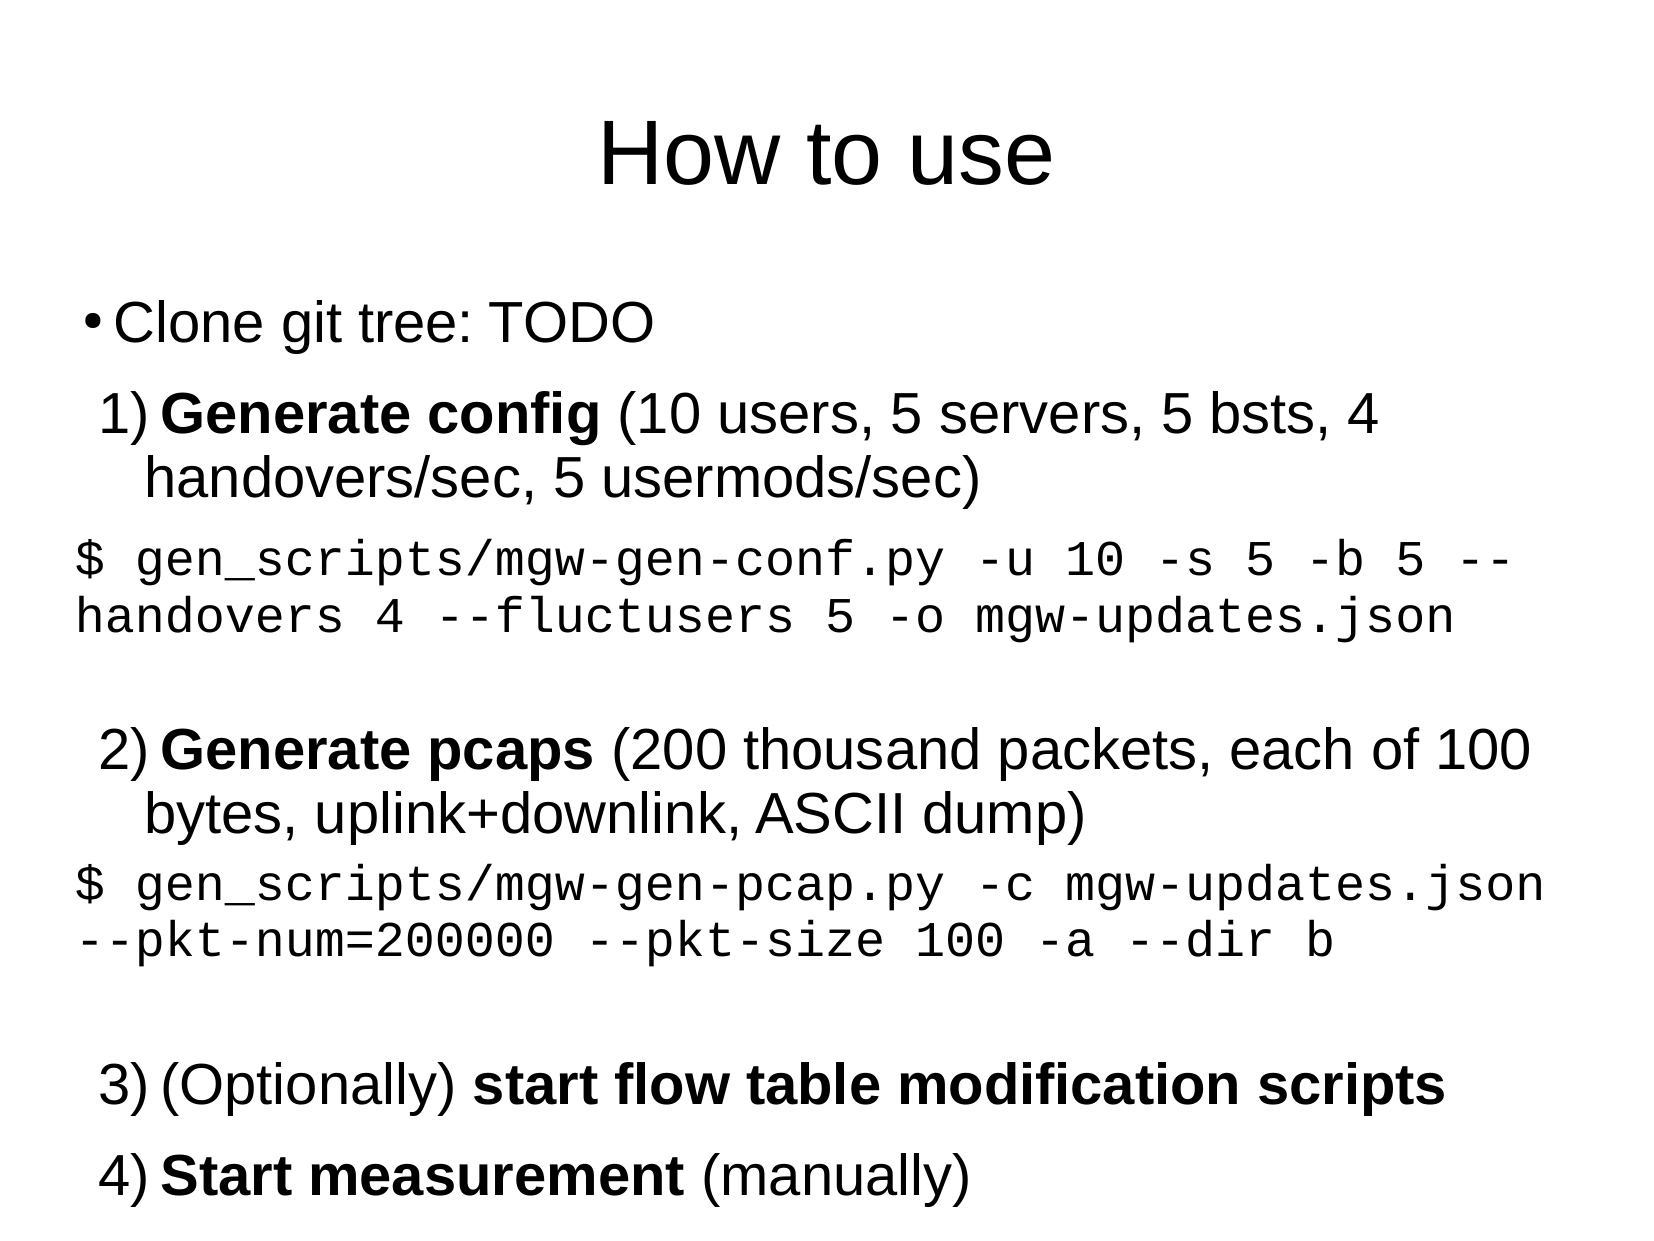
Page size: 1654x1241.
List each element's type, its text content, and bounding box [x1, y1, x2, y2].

text_box $ gen_scripts/mgw-gen-conf.py -u 10 -s 5 -b 5 --handovers 4 --fluctusers 5 -o mgw-updates.json [60, 526, 1621, 655]
text_box $ gen_scripts/mgw-gen-pcap.py -c mgw-updates.json --pkt-num=200000 --pkt-size 100 -a --dir b [60, 850, 1621, 980]
title How to use [82, 49, 1571, 257]
list Clone git tree: TODO Generate config (10 users, 5 servers, 5 bsts, 4 handovers/sec, 5 usermods/sec) Generate pcaps (200 thousand packets, each of 100 bytes, uplink+downlink, ASCII dump) (Optionally) start flow table modification scripts Start measurement (manually) [82, 980, 1571, 1216]
list Clone git tree: TODO Generate config (10 users, 5 servers, 5 bsts, 4 handovers/sec, 5 usermods/sec) Generate pcaps (200 thousand packets, each of 100 bytes, uplink+downlink, ASCII dump) (Optionally) start flow table modification scripts Start measurement (manually) [82, 655, 1571, 850]
list Clone git tree: TODO Generate config (10 users, 5 servers, 5 bsts, 4 handovers/sec, 5 usermods/sec) Generate pcaps (200 thousand packets, each of 100 bytes, uplink+downlink, ASCII dump) (Optionally) start flow table modification scripts Start measurement (manually) [82, 290, 1571, 526]
